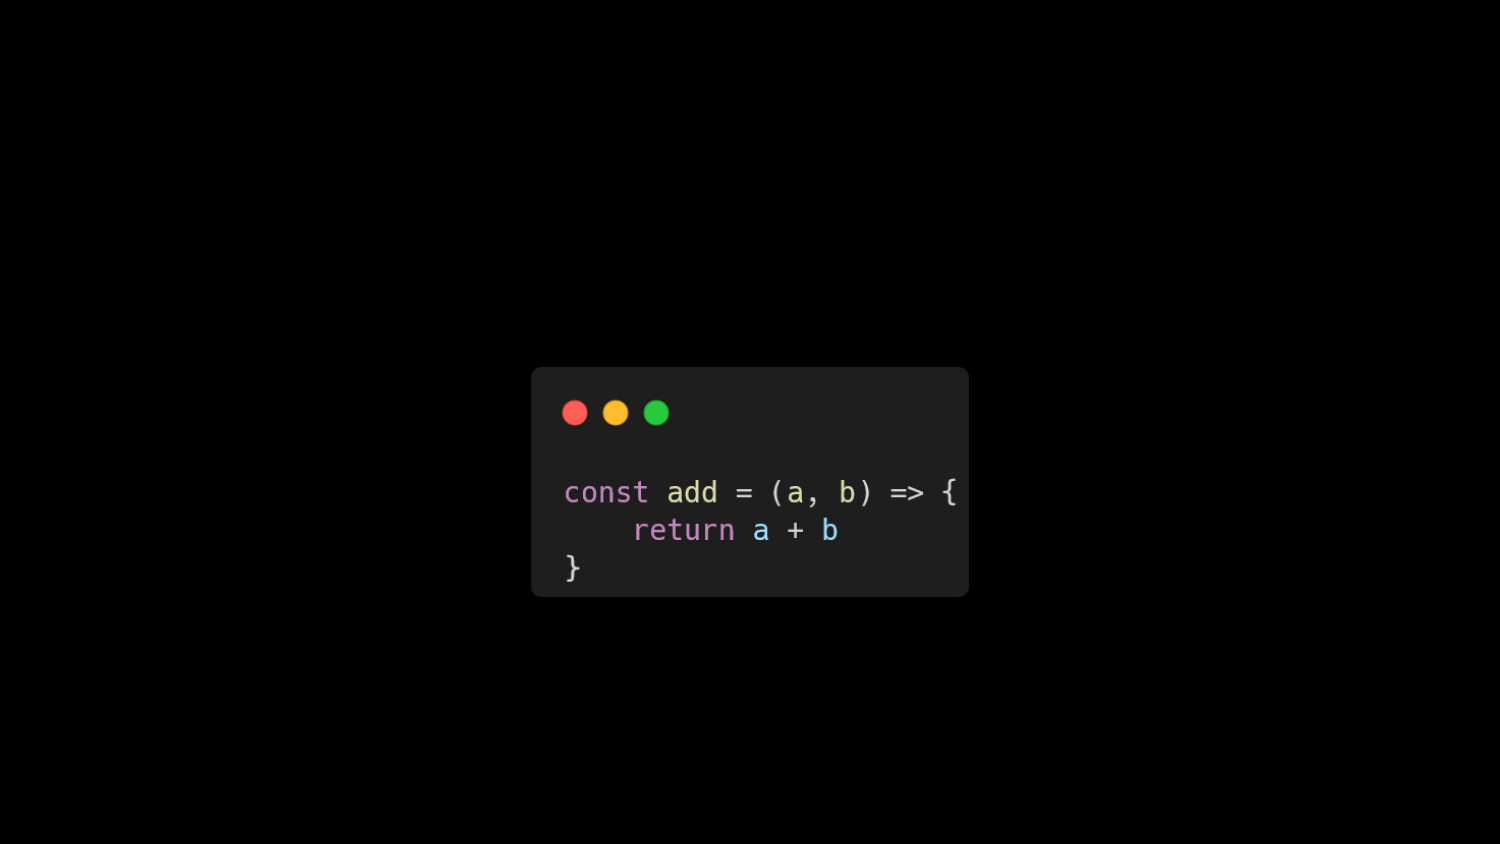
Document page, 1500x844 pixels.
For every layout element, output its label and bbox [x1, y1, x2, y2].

picture [417, 253, 1083, 711]
